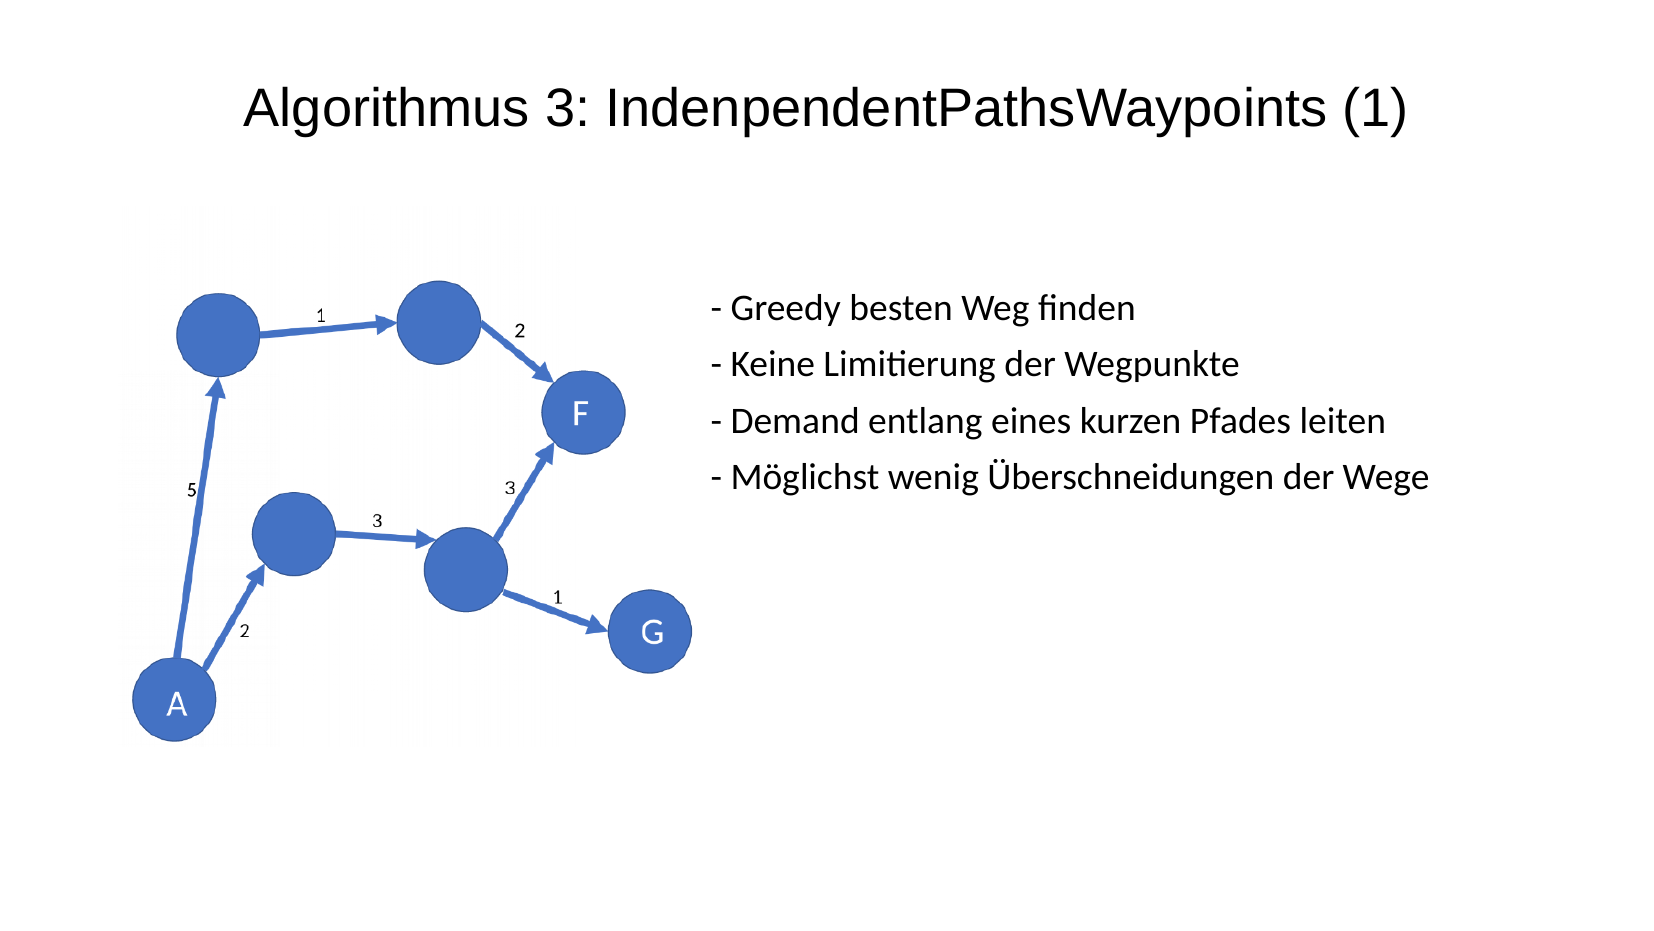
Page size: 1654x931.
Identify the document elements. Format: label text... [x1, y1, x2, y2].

title Algorithmus 3: IndenpendentPathsWaypoints (1) [82, 29, 1571, 185]
text_box - Greedy besten Weg finden - Keine Limitierung der Wegpunkte - Demand entlang eines kurzen Pfades leiten - Möglichst wenig Überschneidungen der Wege [695, 265, 1595, 673]
picture [118, 206, 696, 747]
